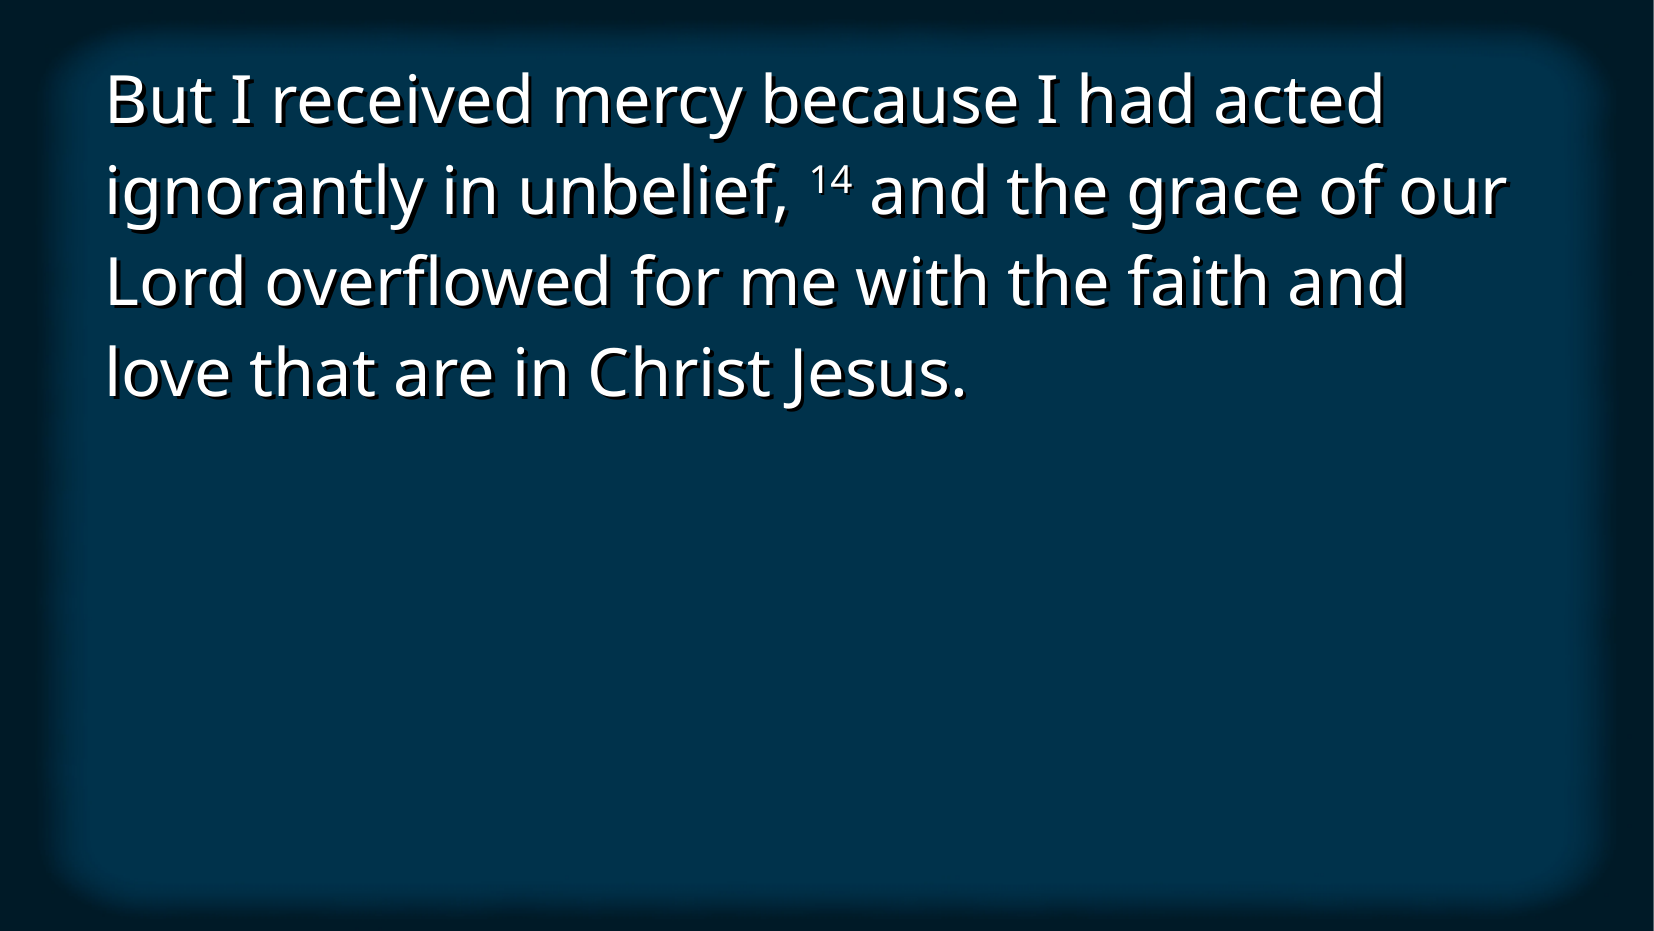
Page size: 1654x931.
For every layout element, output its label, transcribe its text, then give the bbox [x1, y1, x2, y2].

text_box But I received mercy because I had acted ignorantly in unbelief, 14 and the grace of our Lord overflowed for me with the faith and love that are in Christ Jesus. [90, 45, 1561, 415]
picture [0, 0, 1654, 931]
